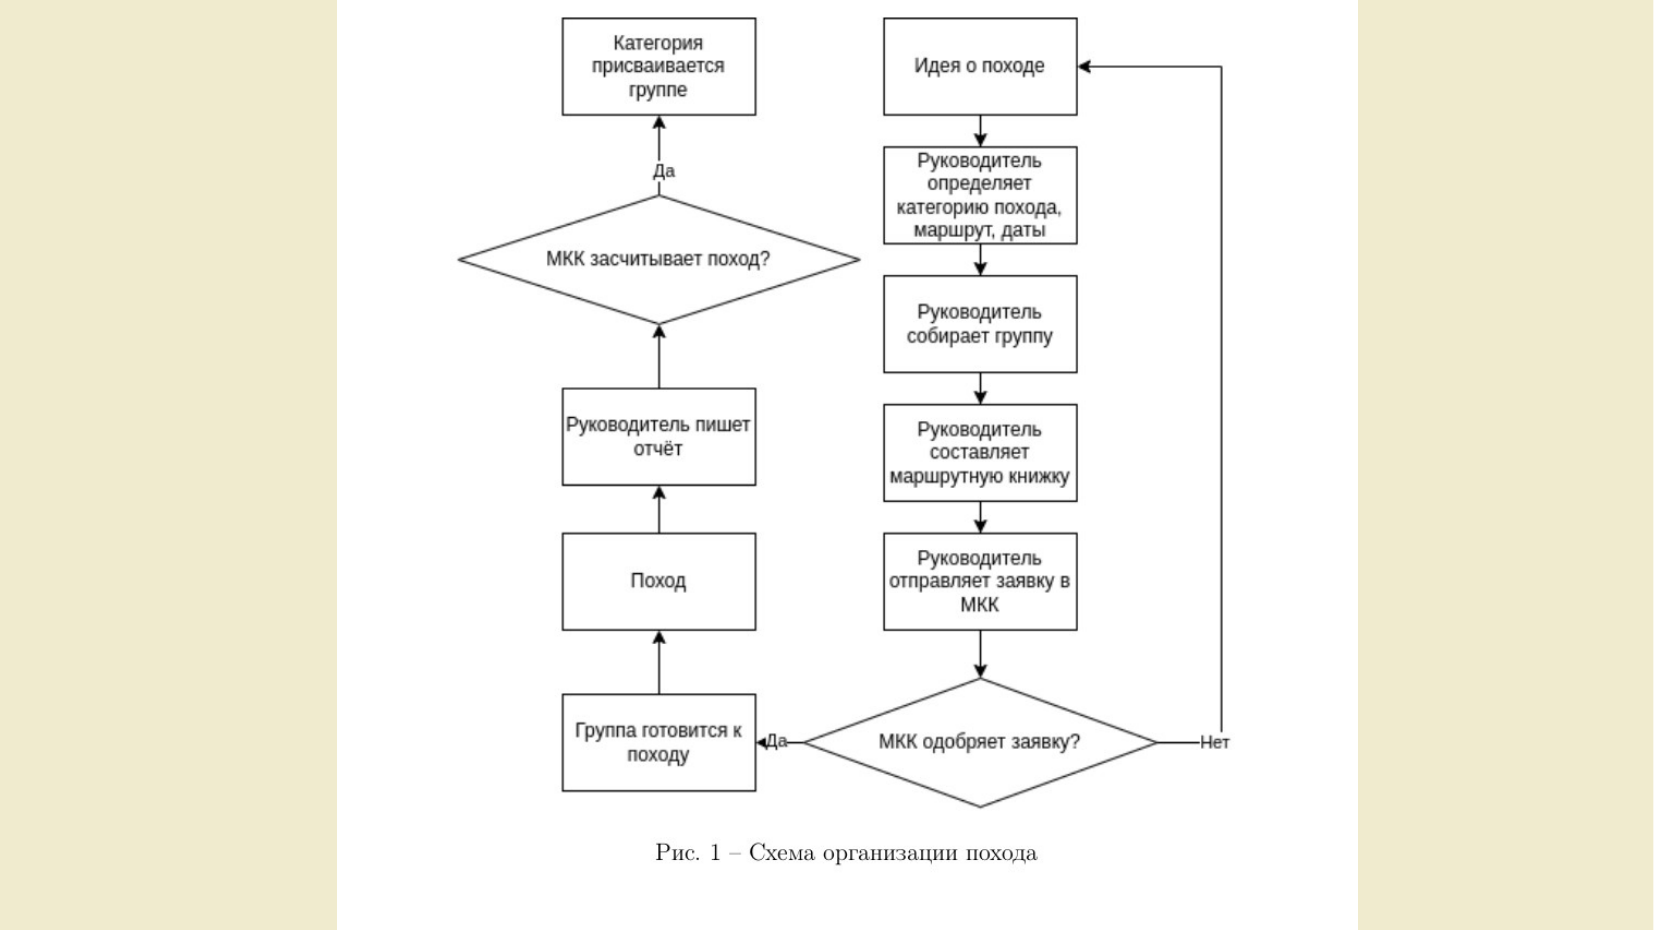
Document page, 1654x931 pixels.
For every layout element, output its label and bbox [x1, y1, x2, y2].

picture [337, 0, 1358, 931]
